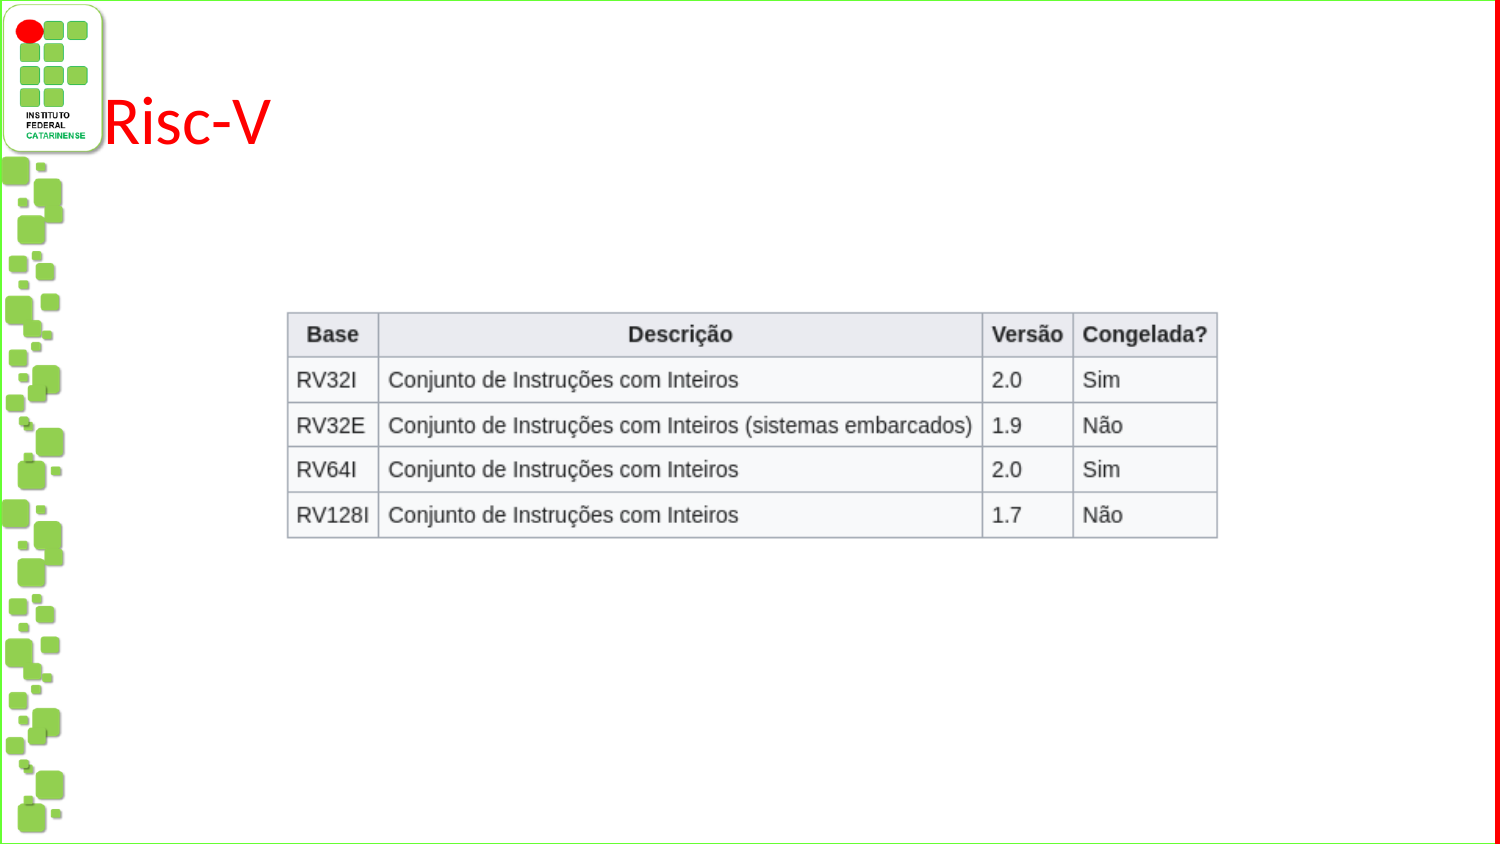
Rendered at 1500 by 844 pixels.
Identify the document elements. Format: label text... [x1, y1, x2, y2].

picture [0, 0, 1500, 844]
title Risc-V [103, 44, 1397, 208]
